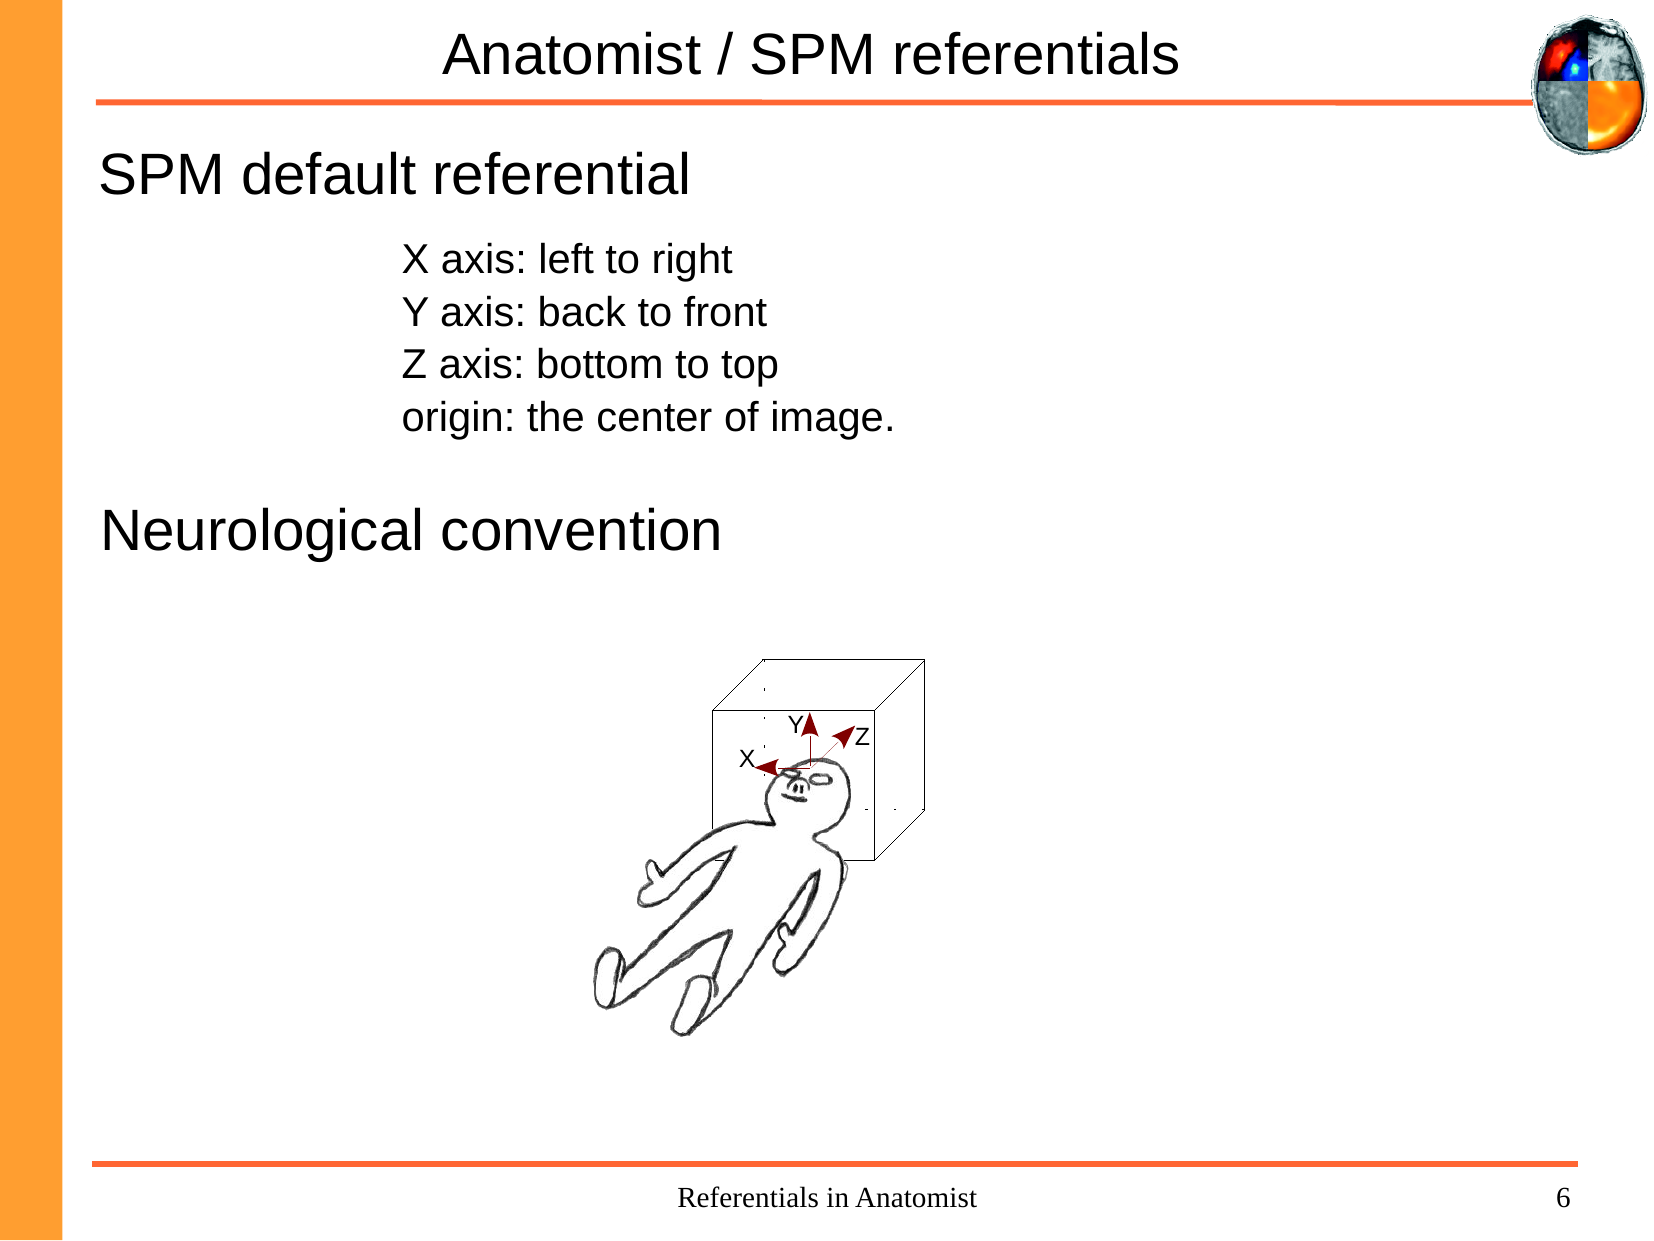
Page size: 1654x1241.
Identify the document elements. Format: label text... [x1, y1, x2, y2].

list SPM default referential X axis: left to right Y axis: back to front Z axis: bottom to top origin: the center of image. Neurological convention [82, 141, 1571, 1119]
picture [573, 735, 861, 1056]
text_box Y [772, 703, 820, 735]
text_box Z [840, 715, 885, 759]
title Anatomist / SPM referentials [88, 21, 1536, 87]
picture [1530, 14, 1649, 157]
